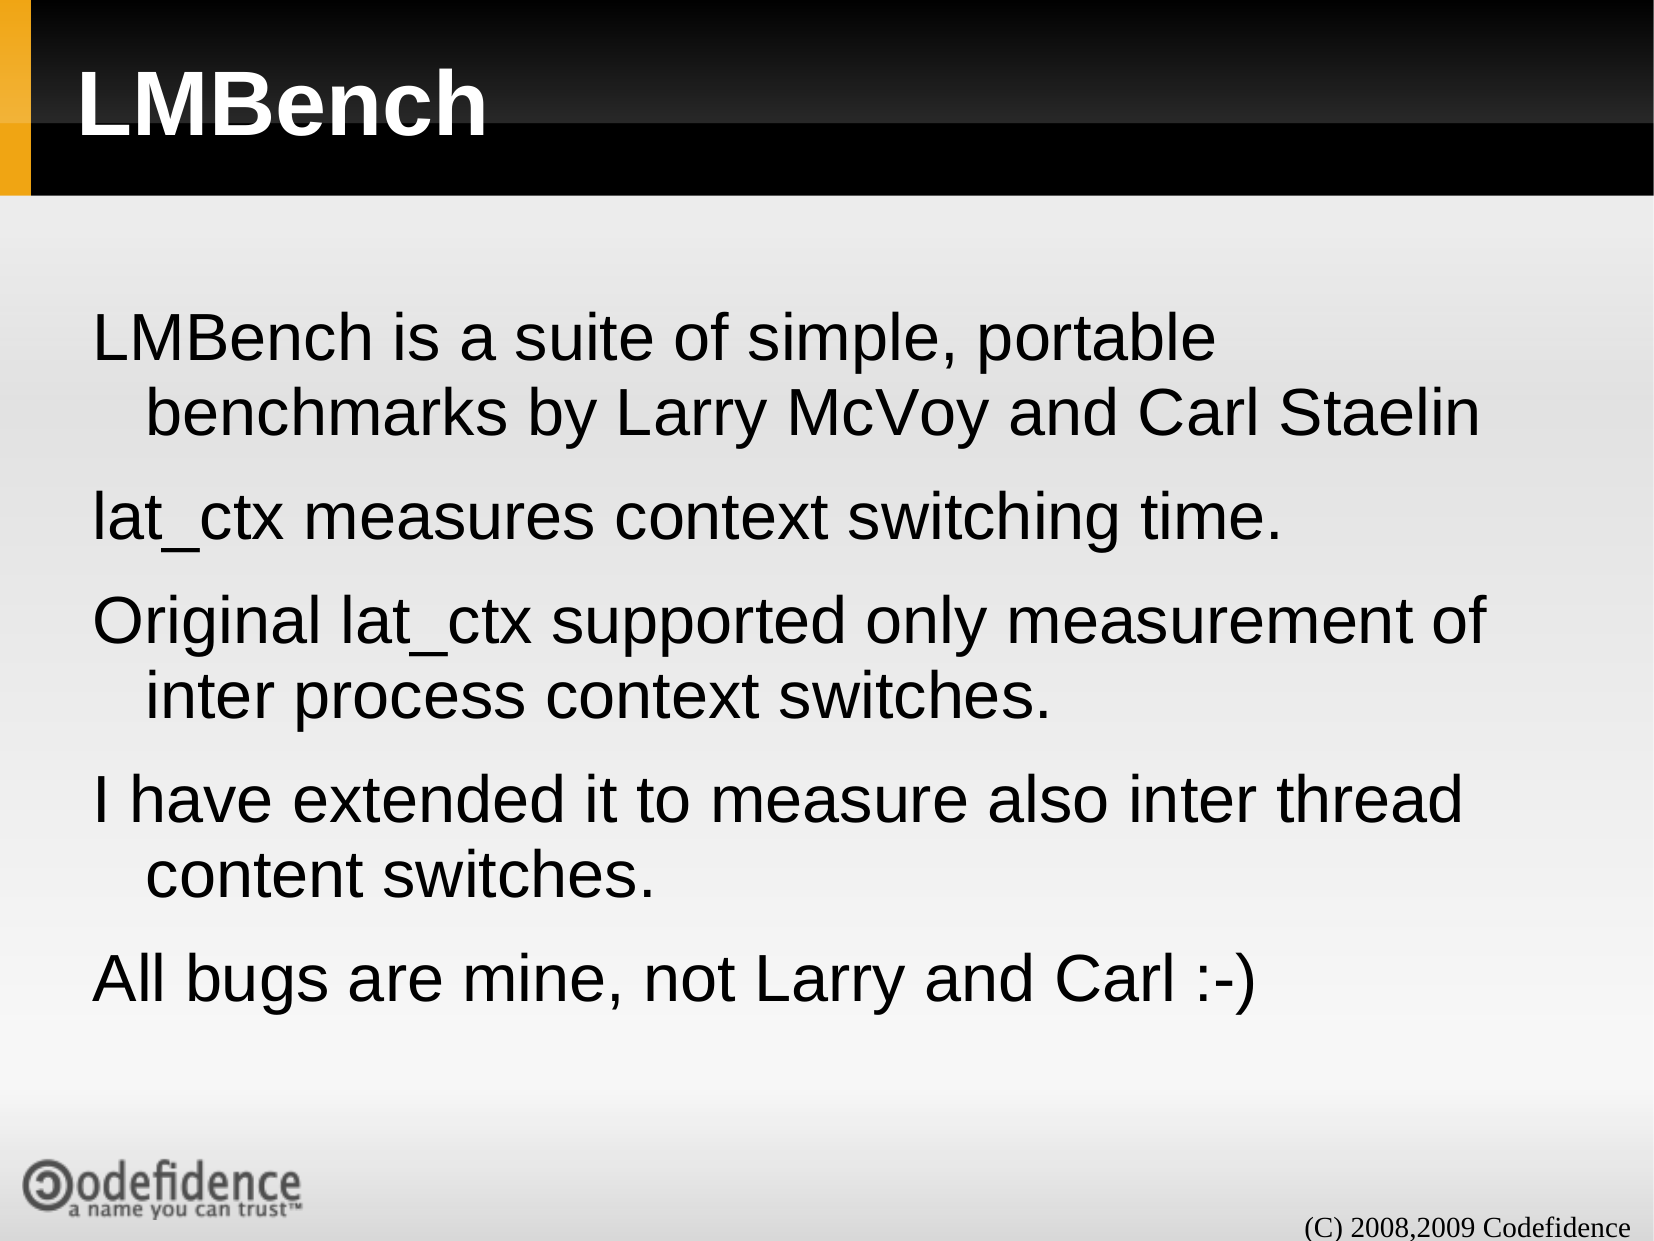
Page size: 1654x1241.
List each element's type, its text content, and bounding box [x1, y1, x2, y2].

title LMBench [76, 7, 1565, 200]
list LMBench is a suite of simple, portable benchmarks by Larry McVoy and Carl Staelin lat_ctx measures context switching time. Original lat_ctx supported only measurement of inter process context switches. I have extended it to measure also inter thread content switches. All bugs are mine, not Larry and Carl :-) [75, 300, 1564, 1104]
picture [0, 0, 1654, 1241]
